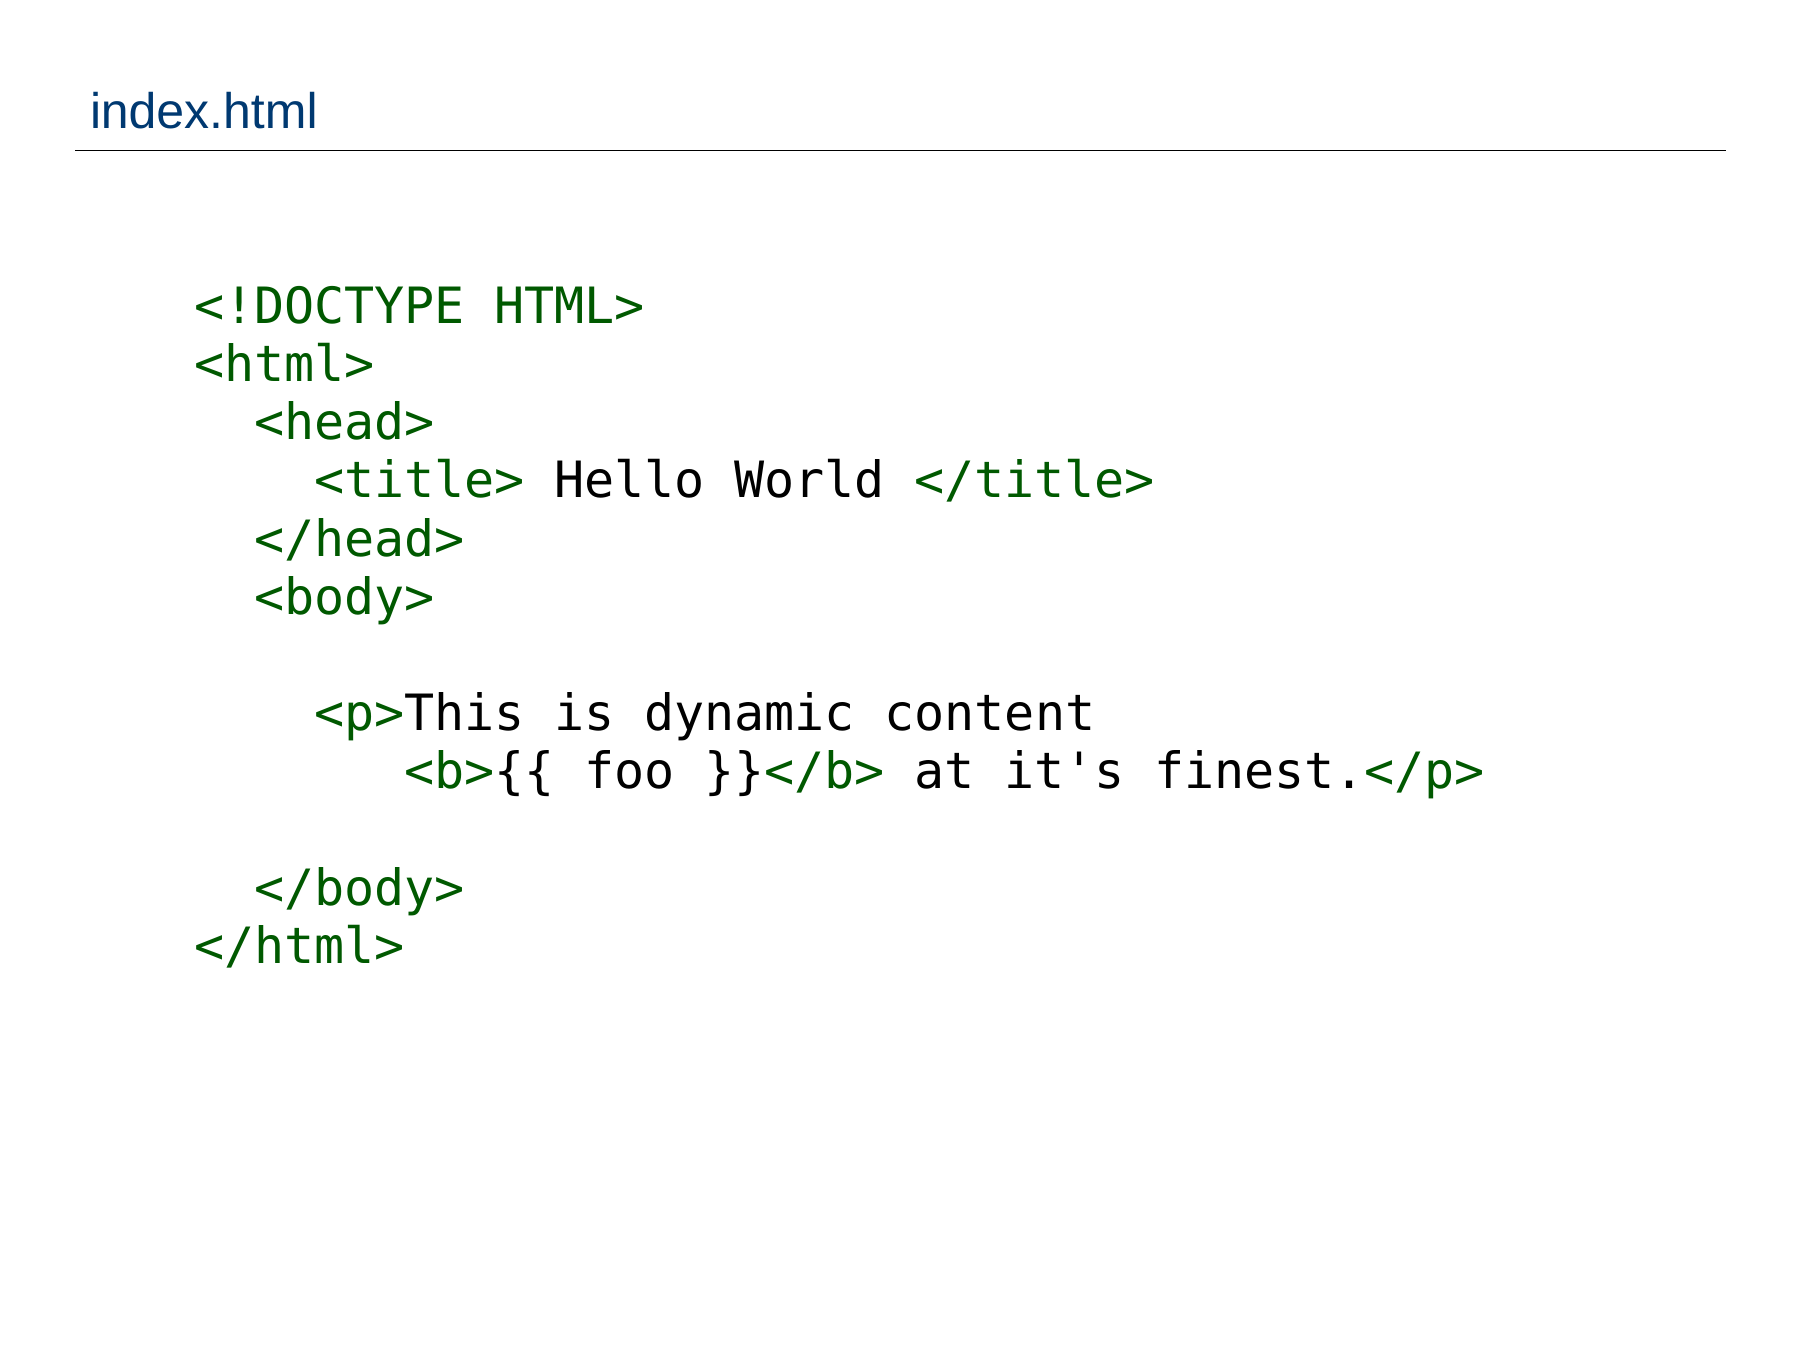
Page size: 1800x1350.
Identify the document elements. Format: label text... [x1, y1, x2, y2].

title index.html [90, 38, 1710, 147]
text_box <!DOCTYPE HTML> <html> <head> <title> Hello World </title> </head> <body> <p>This is dynamic content <b>{{ foo }}</b> at it's finest.</p> </body> </html> [179, 269, 1800, 1042]
